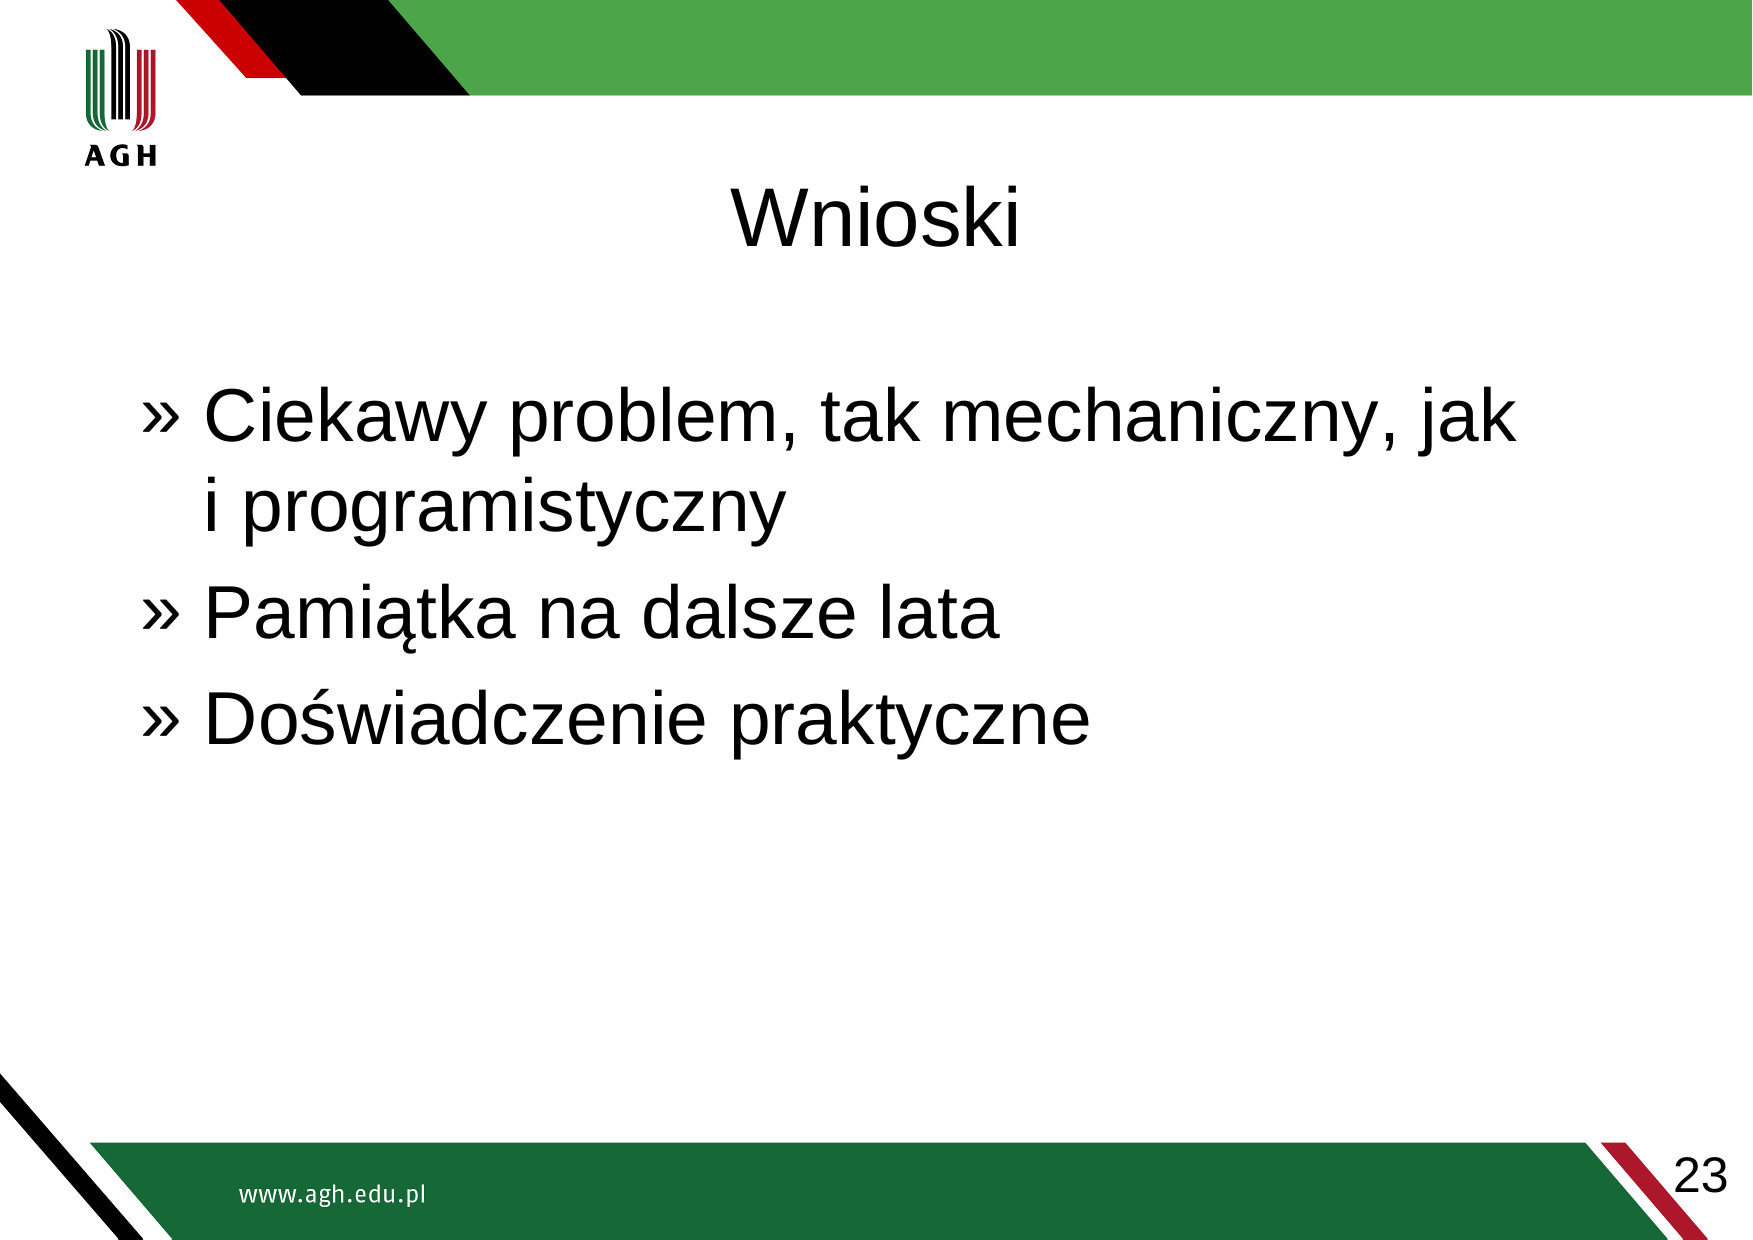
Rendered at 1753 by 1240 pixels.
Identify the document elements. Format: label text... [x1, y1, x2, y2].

picture [0, 0, 1753, 1240]
list Ciekawy problem, tak mechaniczny, jak i programistyczny Pamiątka na dalsze lata Doświadczenie praktyczne [131, 358, 1622, 1103]
title Wnioski [131, 110, 1622, 317]
